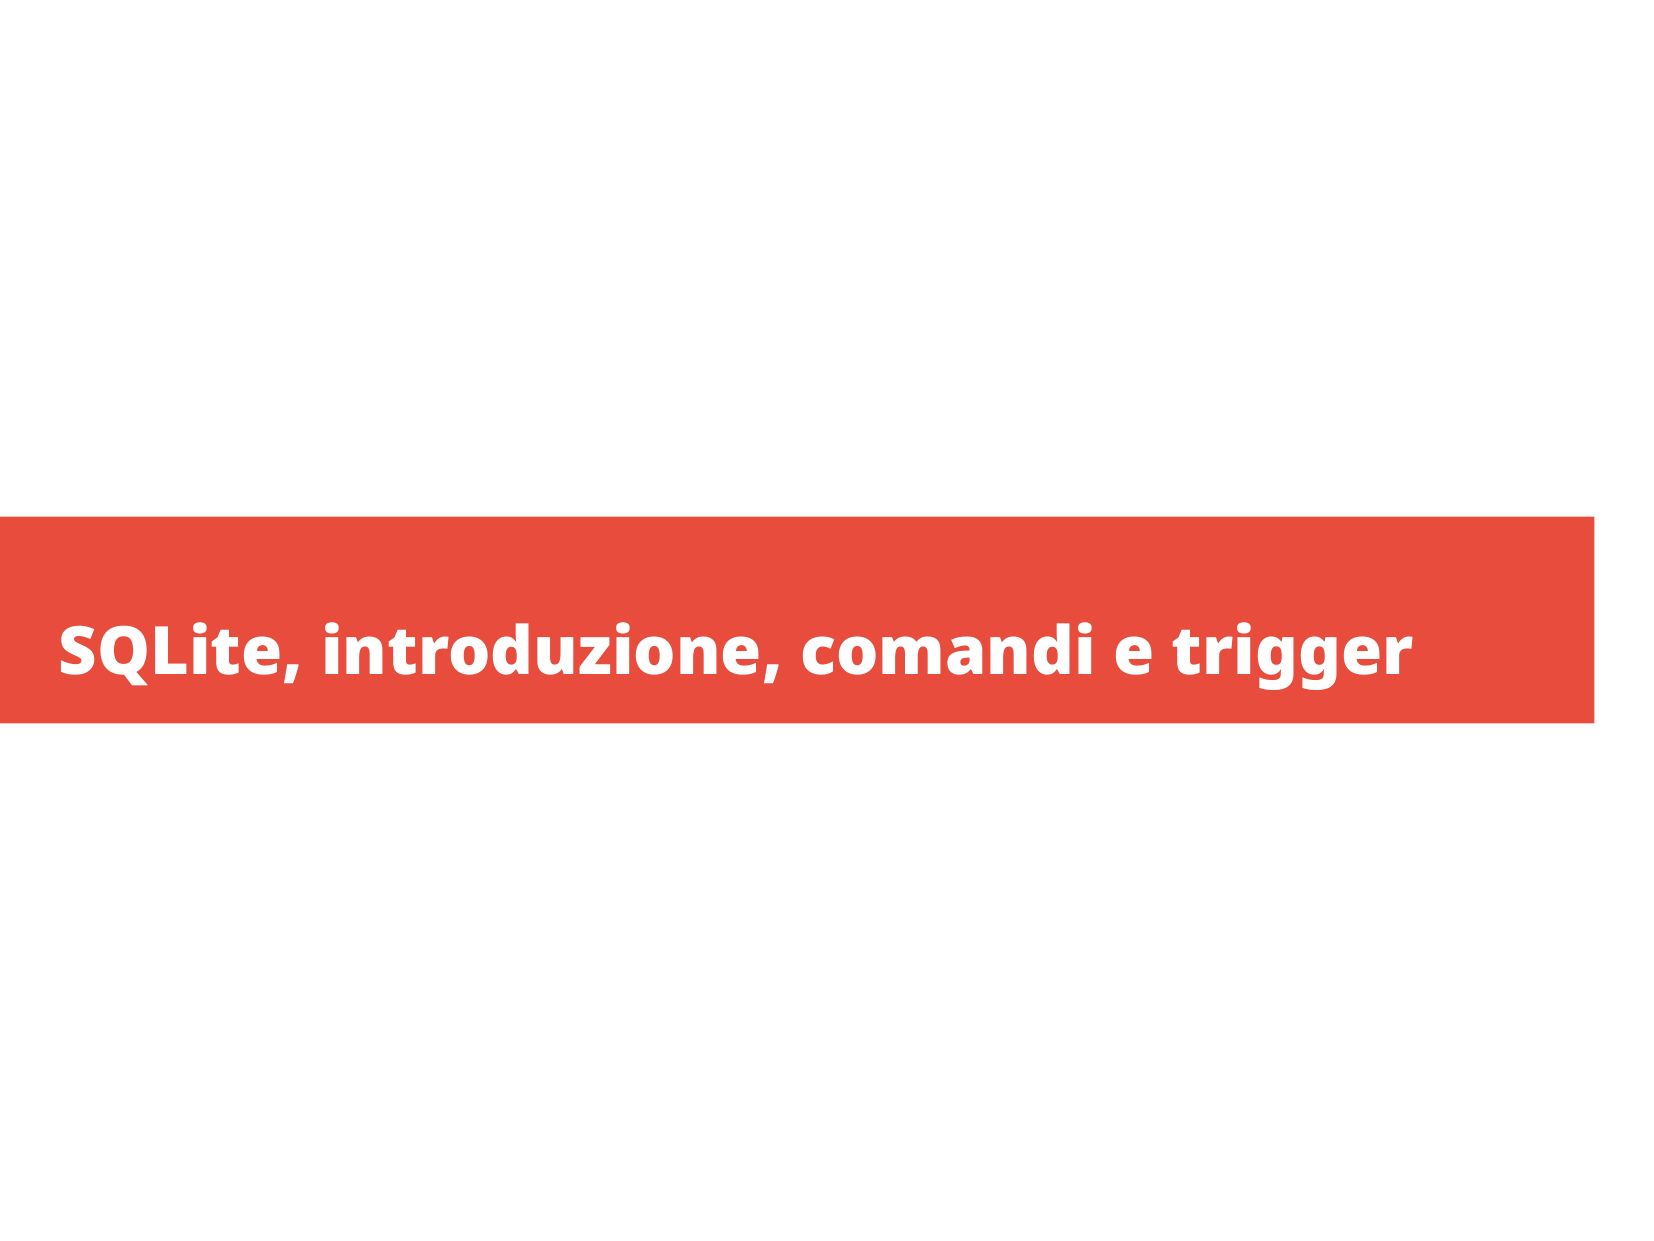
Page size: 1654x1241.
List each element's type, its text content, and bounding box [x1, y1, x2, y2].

title SQLite, introduzione, comandi e trigger [59, 546, 1595, 694]
